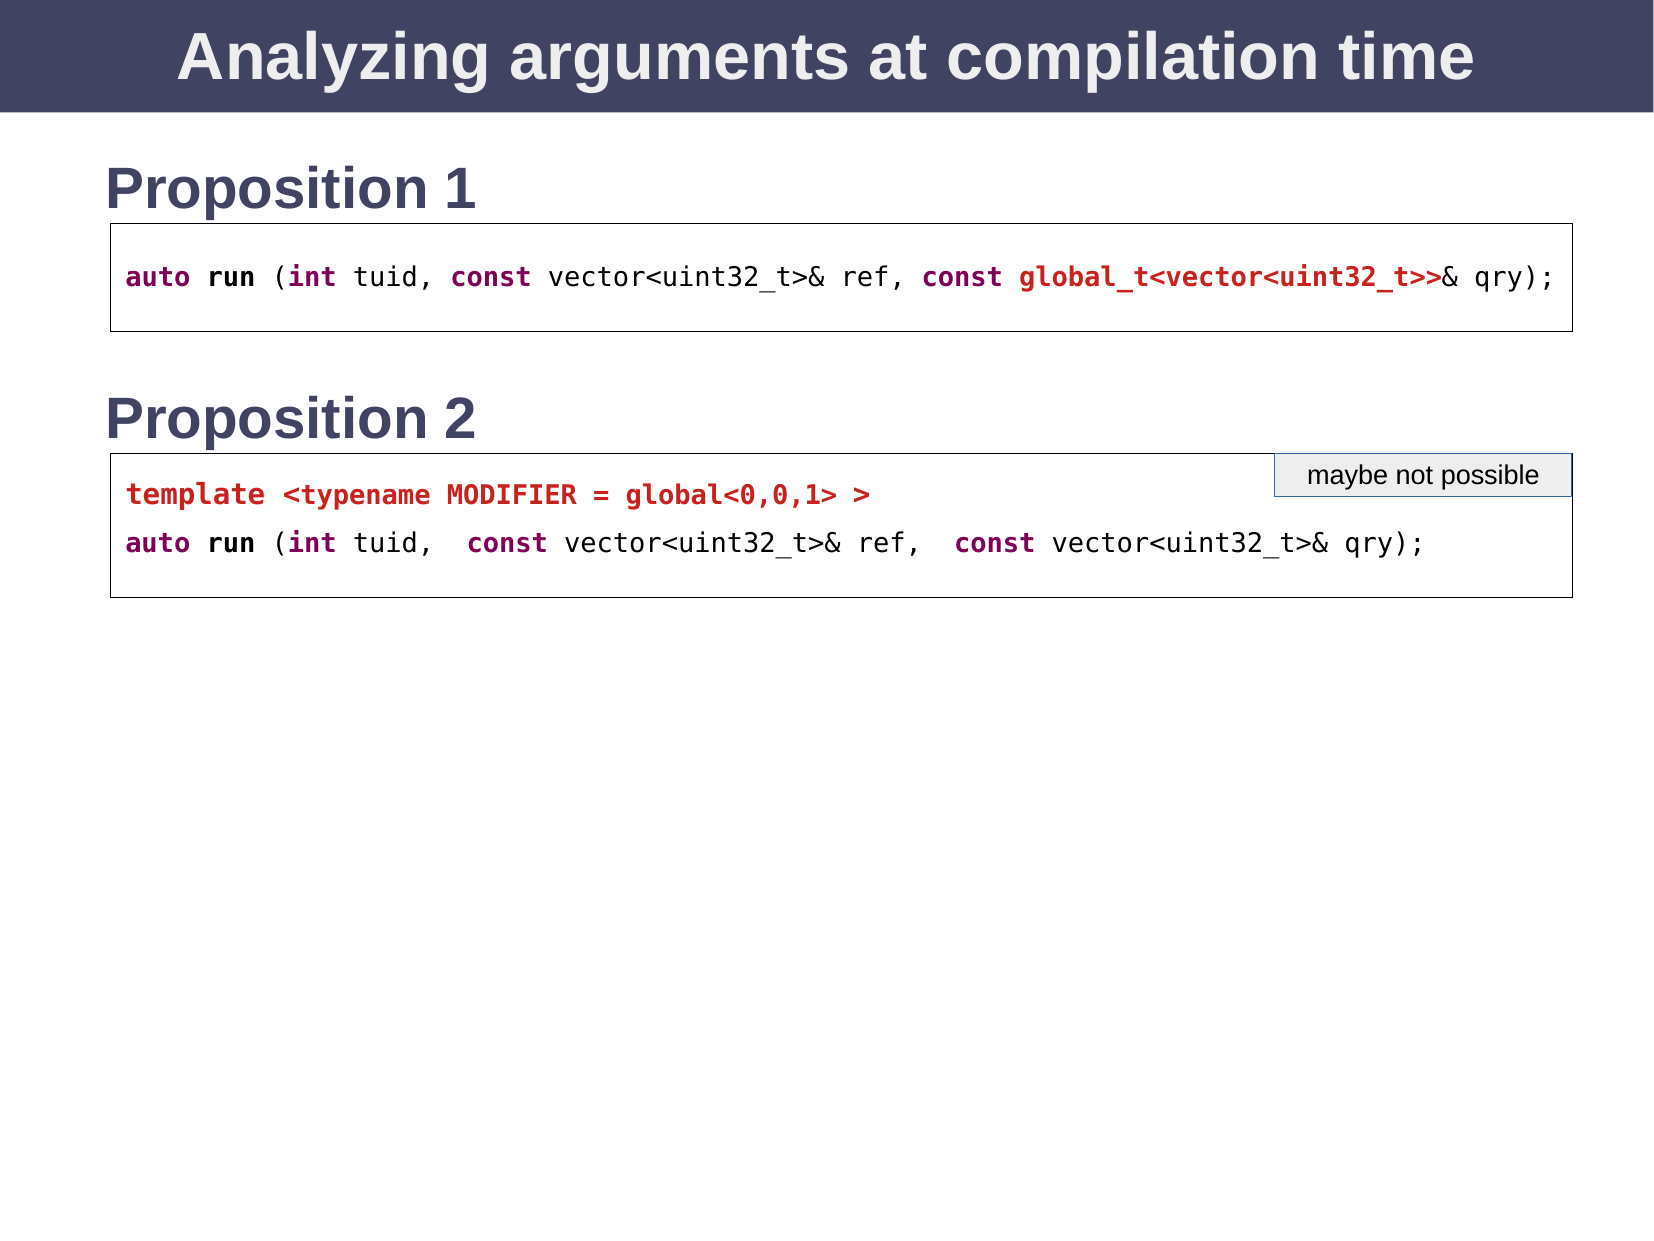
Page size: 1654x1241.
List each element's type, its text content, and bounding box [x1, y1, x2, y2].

text_box template <typename MODIFIER = global<0,0,1> > auto run (int tuid, const vector<uint32_t>& ref, const vector<uint32_t>& qry); [110, 470, 1573, 598]
text_box maybe not possible [1274, 453, 1572, 497]
text_box auto run (int tuid, const vector<uint32_t>& ref, const global_t<vector<uint32_t>>& qry); [110, 239, 1573, 332]
text_box Analyzing arguments at compilation time [0, 0, 1654, 113]
text_box Proposition 1 [90, 147, 1576, 239]
text_box Proposition 2 [90, 378, 1576, 470]
